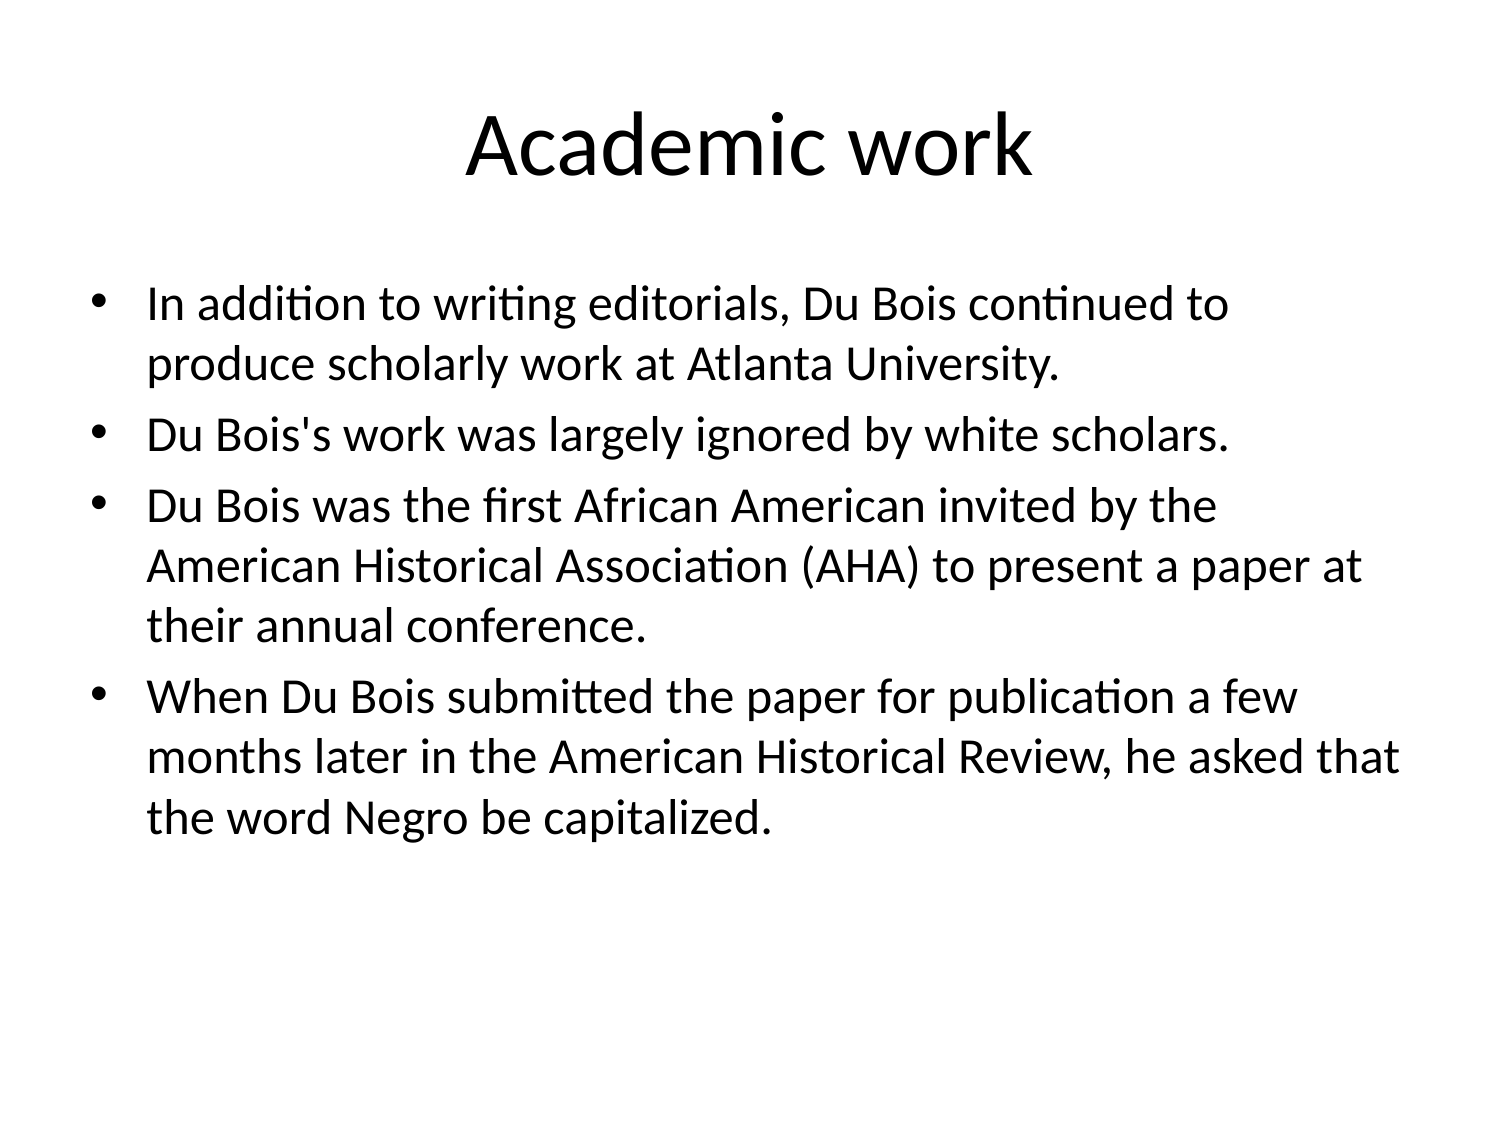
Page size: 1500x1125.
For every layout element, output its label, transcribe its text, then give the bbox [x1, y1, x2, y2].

list In addition to writing editorials, Du Bois continued to produce scholarly work at Atlanta University. Du Bois's work was largely ignored by white scholars. Du Bois was the first African American invited by the American Historical Association (AHA) to present a paper at their annual conference. When Du Bois submitted the paper for publication a few months later in the American Historical Review, he asked that the word Negro be capitalized. [75, 262, 1425, 1005]
title Academic work [75, 45, 1425, 233]
